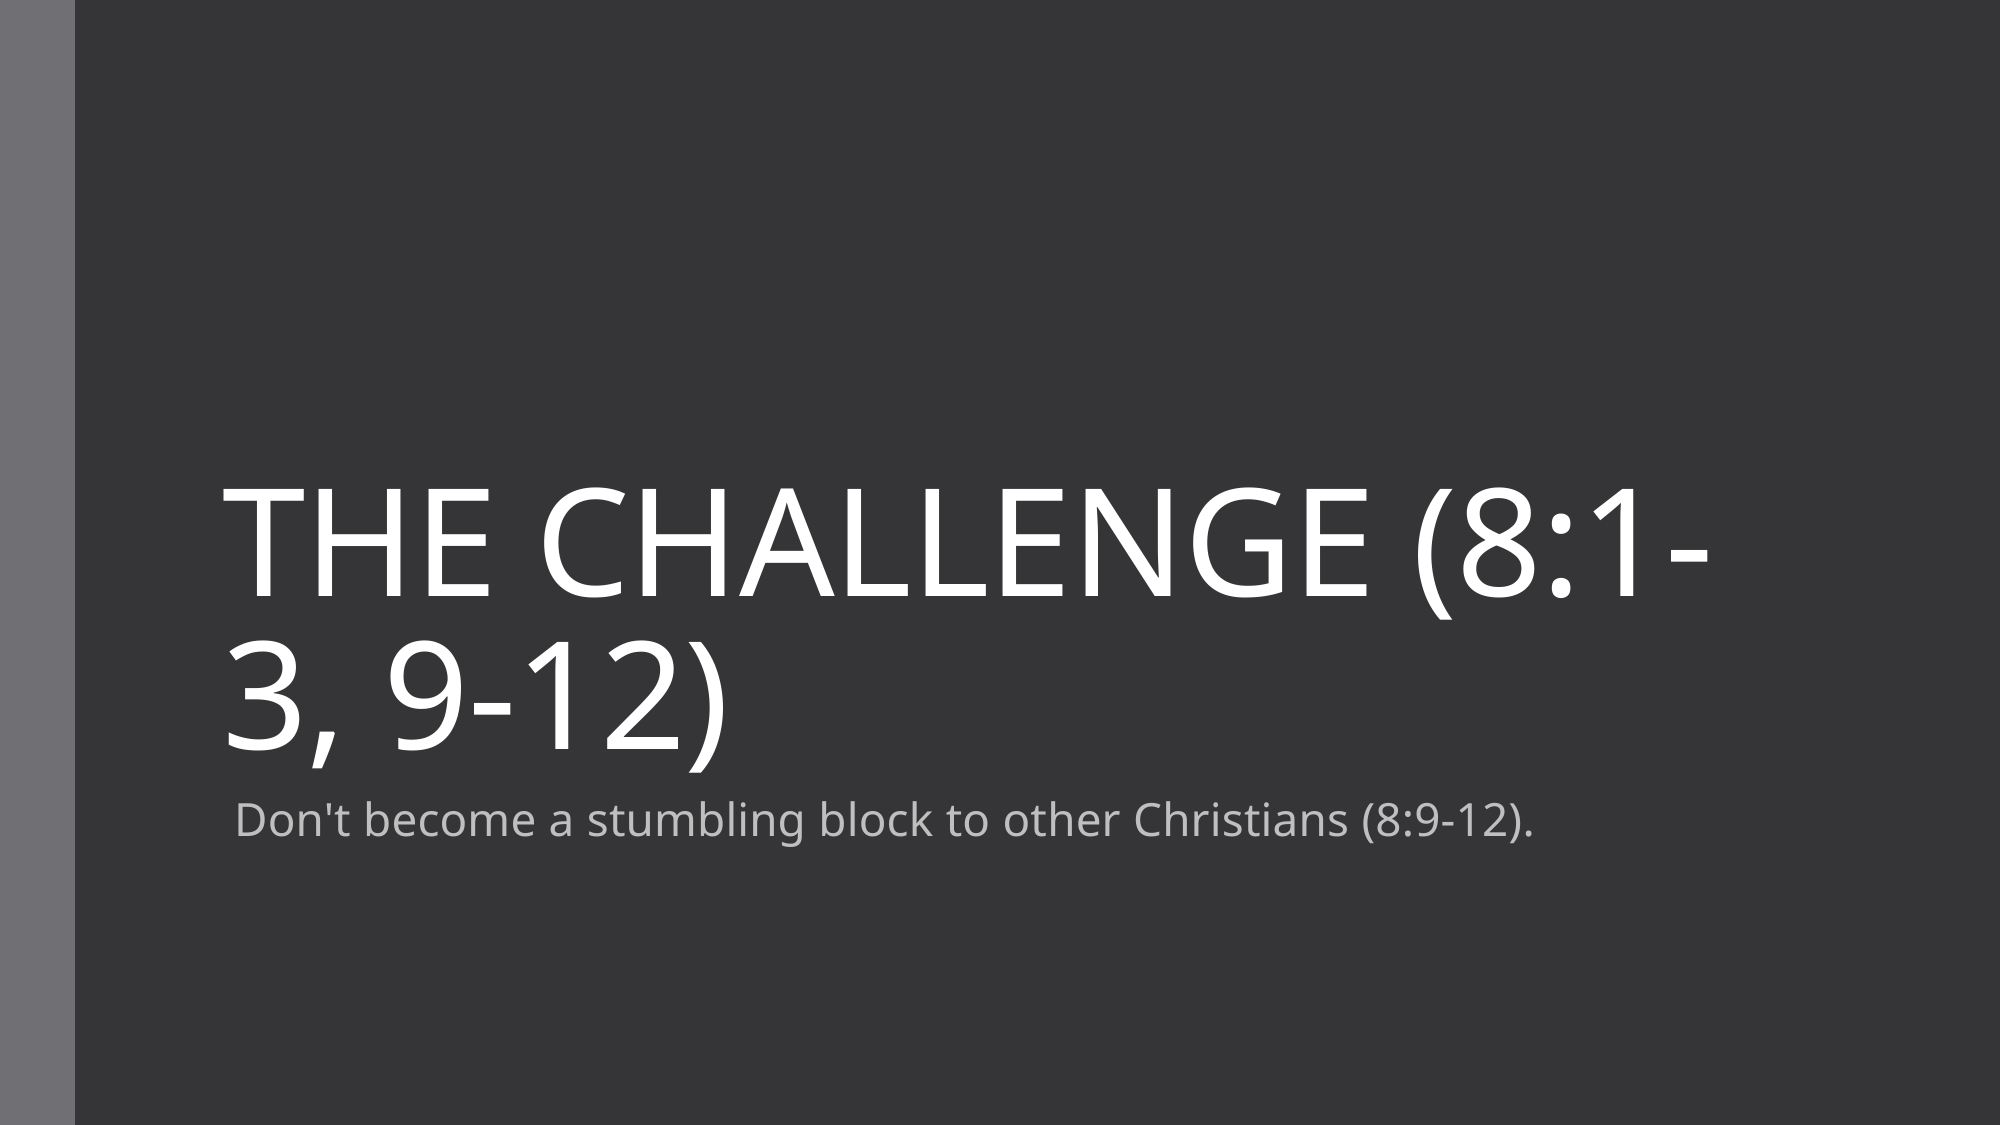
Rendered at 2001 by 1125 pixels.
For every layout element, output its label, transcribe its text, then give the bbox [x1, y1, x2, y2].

subtitle Don't become a stumbling block to other Christians (8:9-12). [206, 787, 1752, 1066]
title THE CHALLENGE (8:1-3, 9-12) [206, 124, 1752, 787]
